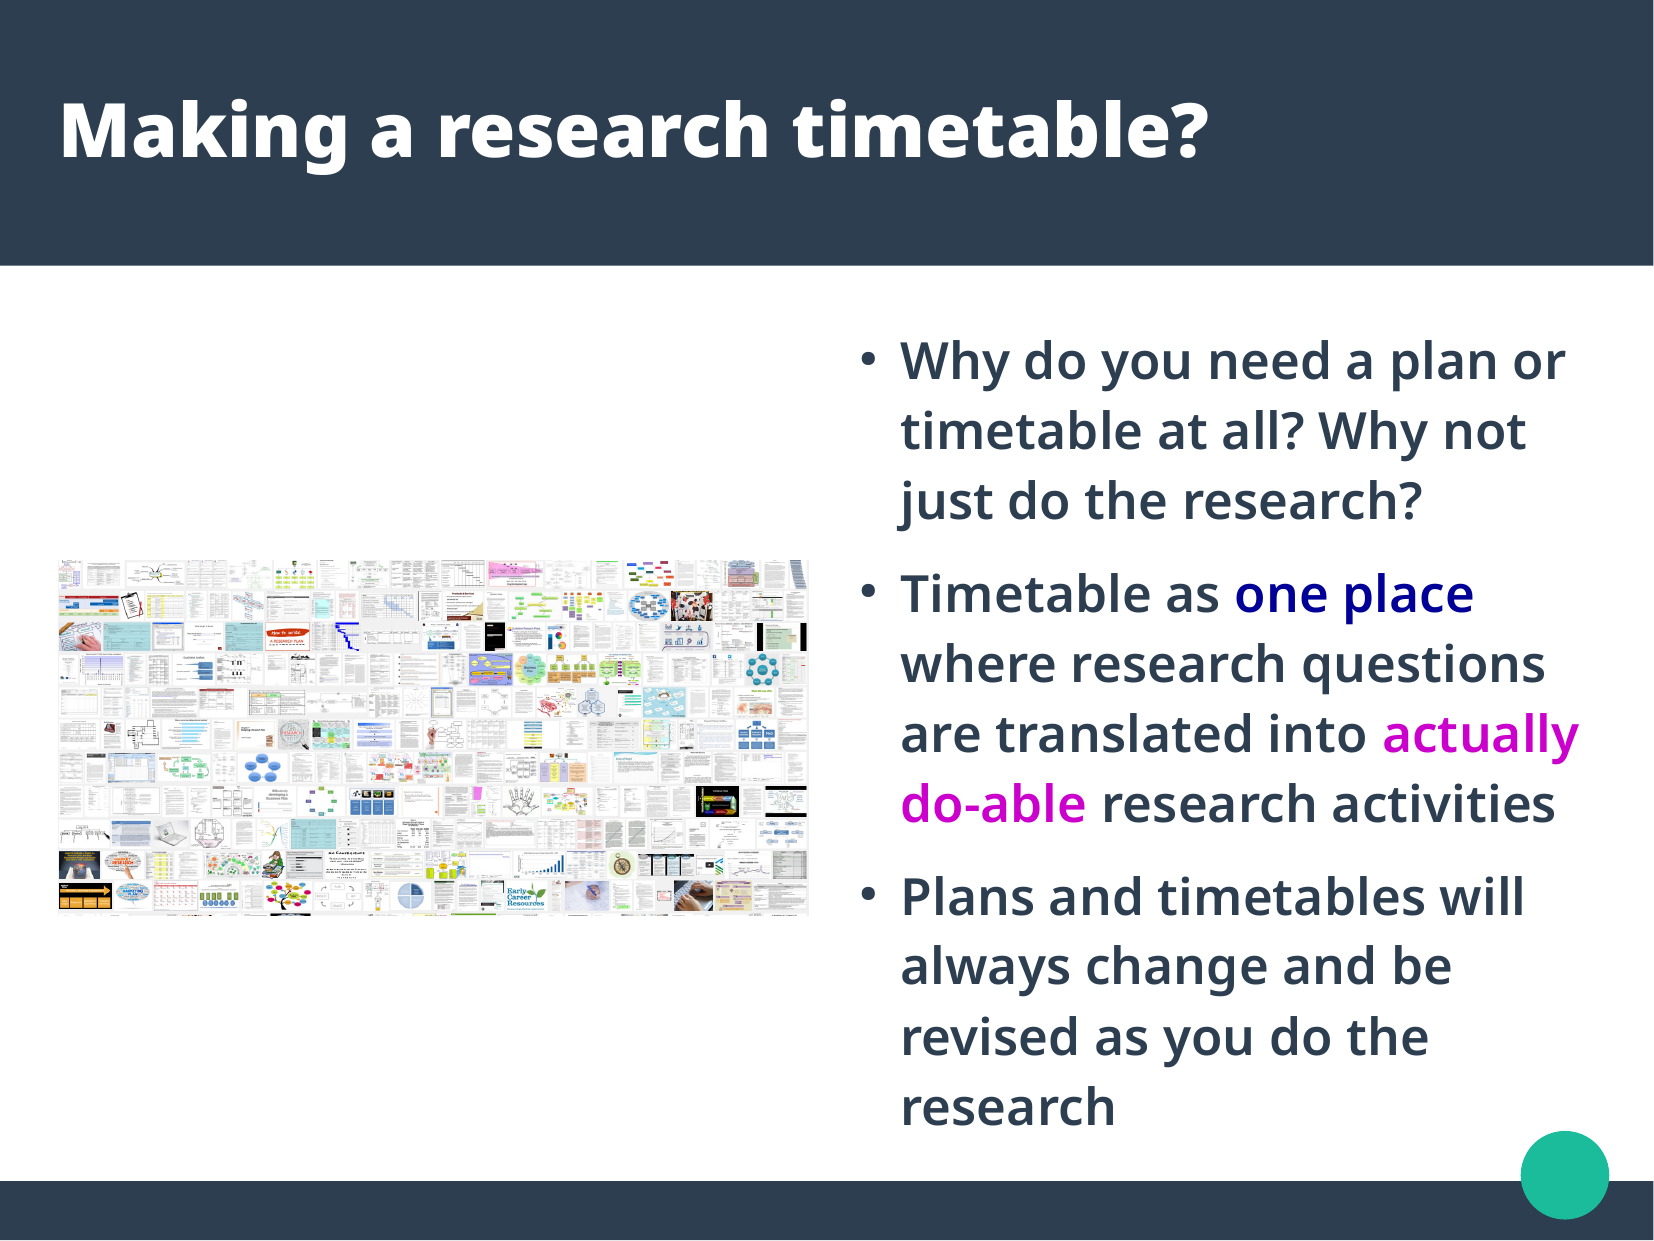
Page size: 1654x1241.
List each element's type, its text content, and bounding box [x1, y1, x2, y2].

title Making a research timetable? [59, 49, 1595, 207]
list Why do you need a plan or timetable at all? Why not just do the research? Timetable as one place where research questions are translated into actually do-able research activities Plans and timetables will always change and be revised as you do the research [845, 324, 1596, 1152]
picture [58, 560, 809, 916]
